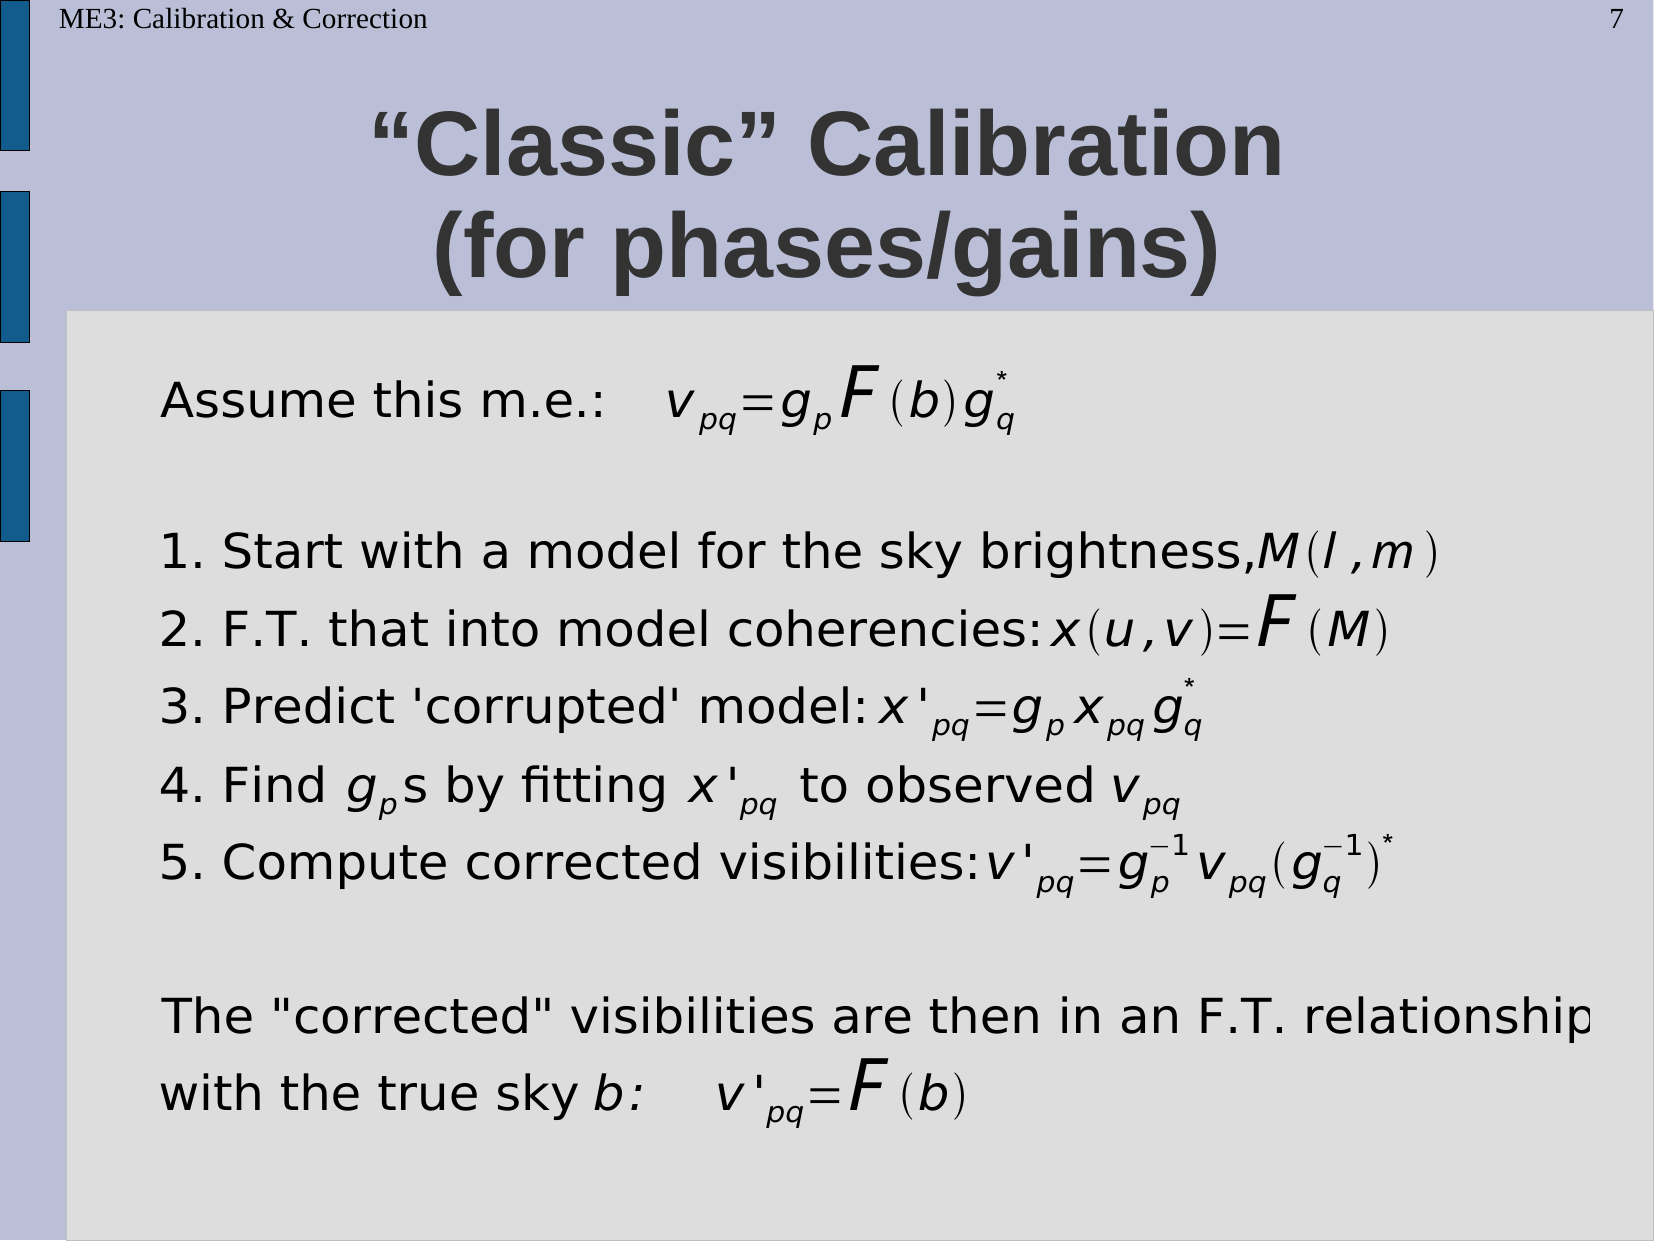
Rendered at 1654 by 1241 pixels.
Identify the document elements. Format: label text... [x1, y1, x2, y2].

title “Classic” Calibration (for phases/gains) [121, 87, 1534, 302]
chart [152, 356, 1590, 1203]
